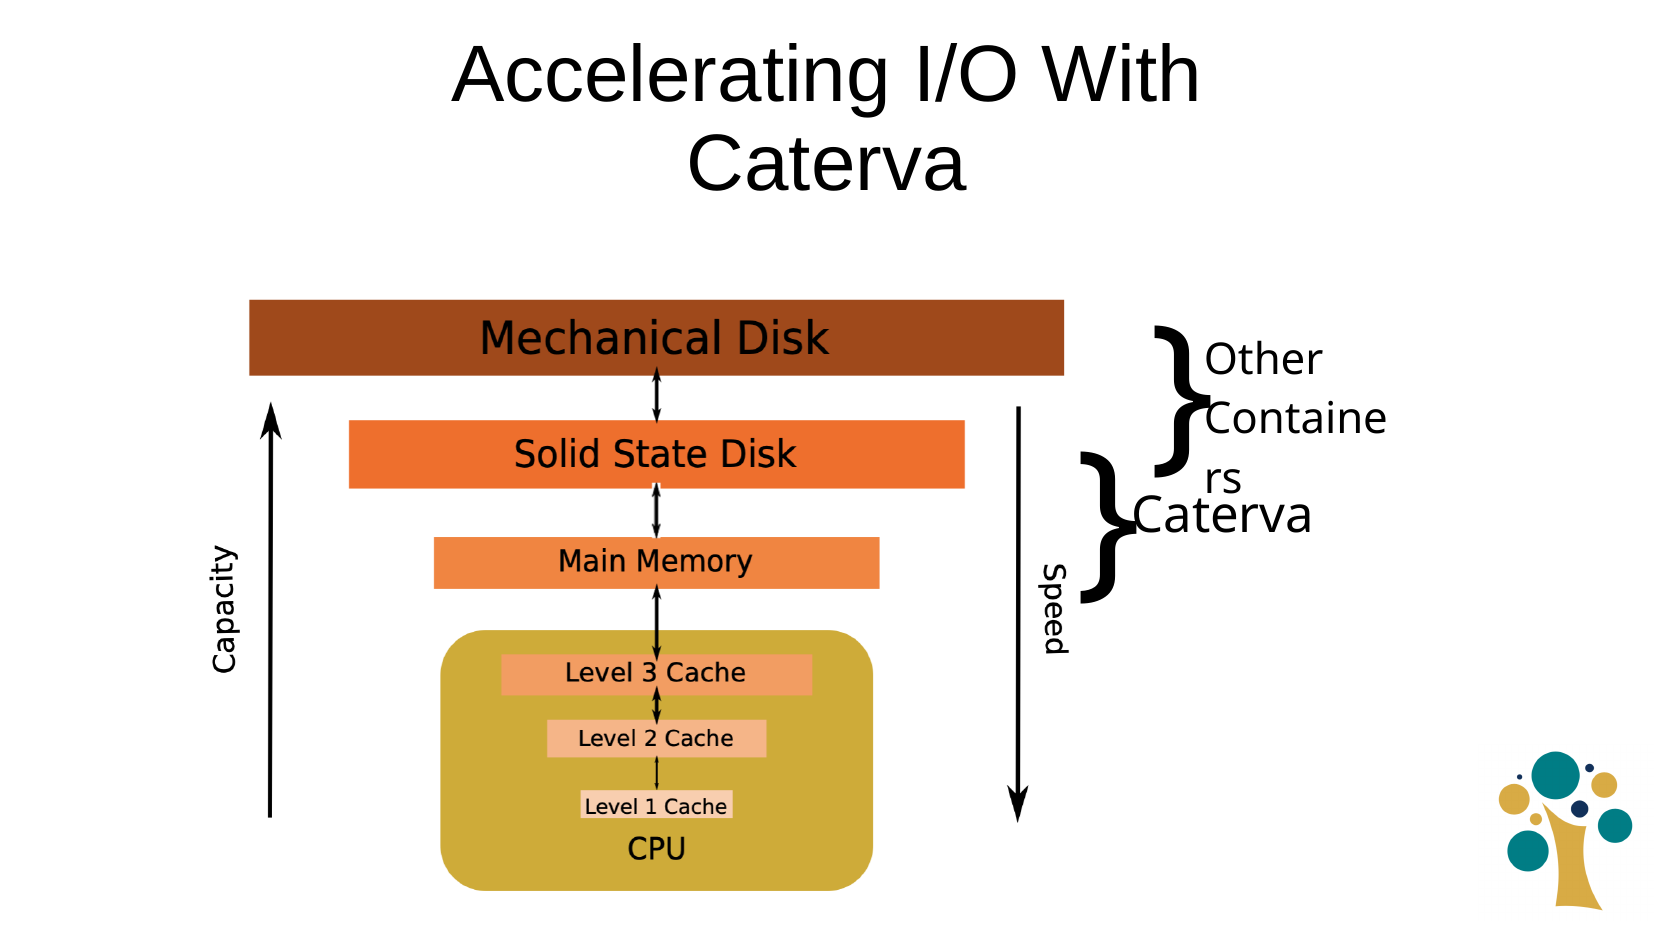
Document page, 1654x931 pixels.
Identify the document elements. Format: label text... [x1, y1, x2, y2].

text_box Accelerating I/O With Caterva [297, 24, 1357, 231]
text_box Caterva [1136, 473, 1333, 550]
picture [165, 255, 1077, 904]
text_box Other Containers [1194, 322, 1416, 433]
text_box } [1077, 385, 1136, 594]
picture [1478, 744, 1654, 921]
text_box } [1140, 258, 1210, 467]
